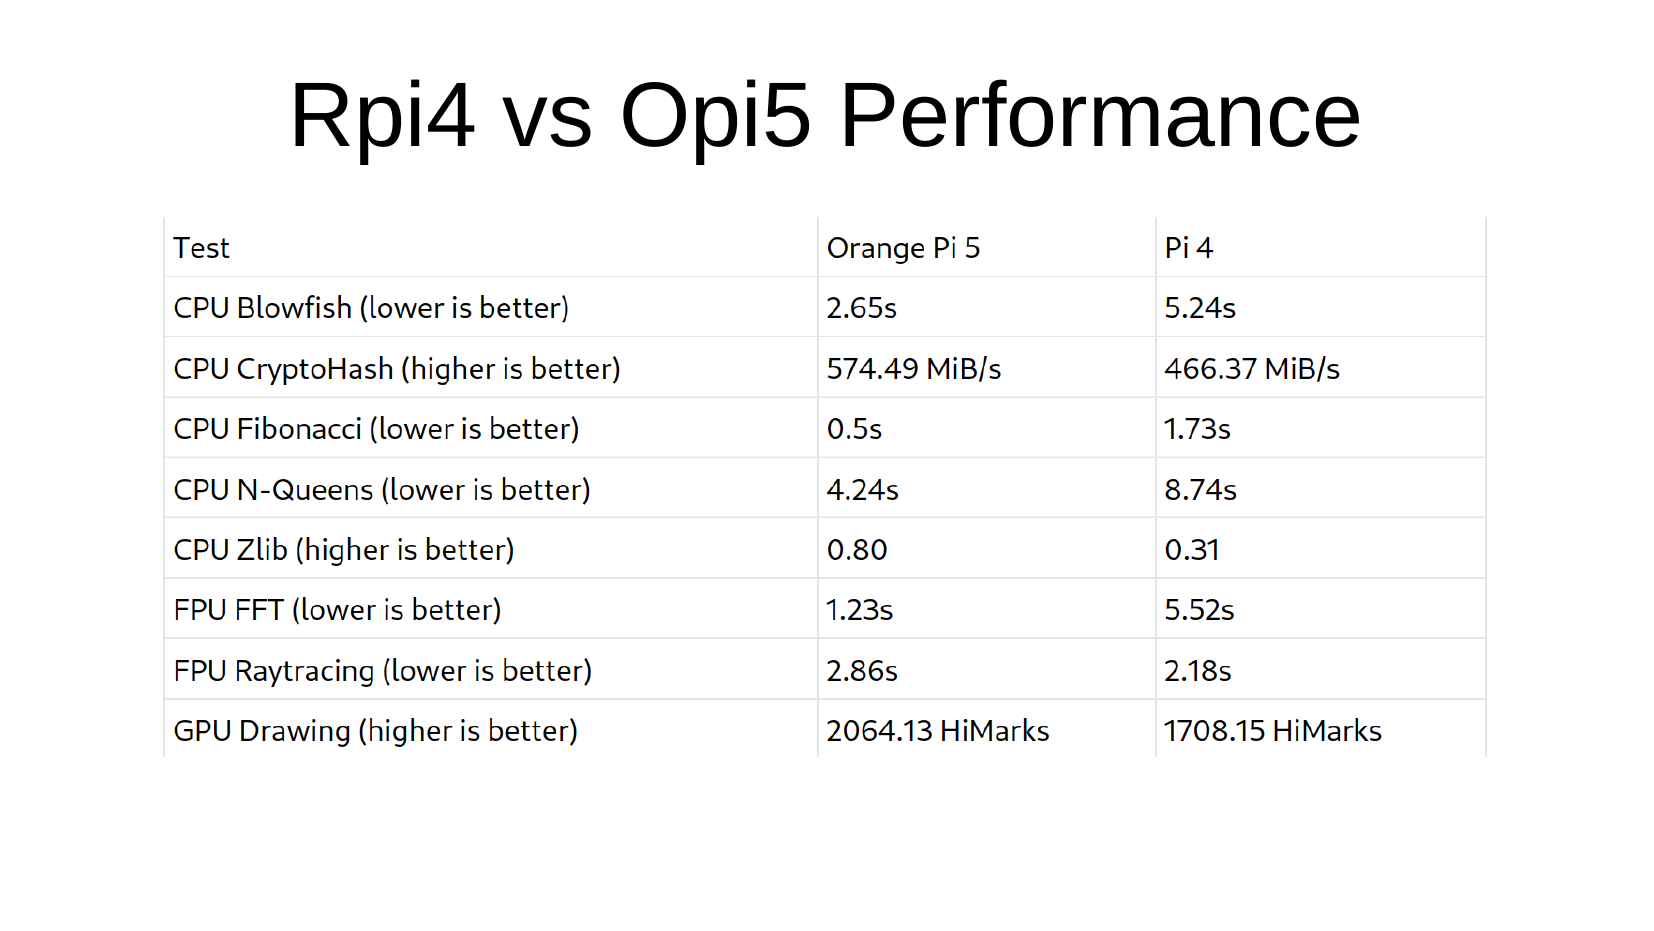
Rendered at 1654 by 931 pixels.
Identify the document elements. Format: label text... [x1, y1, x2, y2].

title Rpi4 vs Opi5 Performance [82, 37, 1571, 193]
picture [163, 217, 1490, 758]
